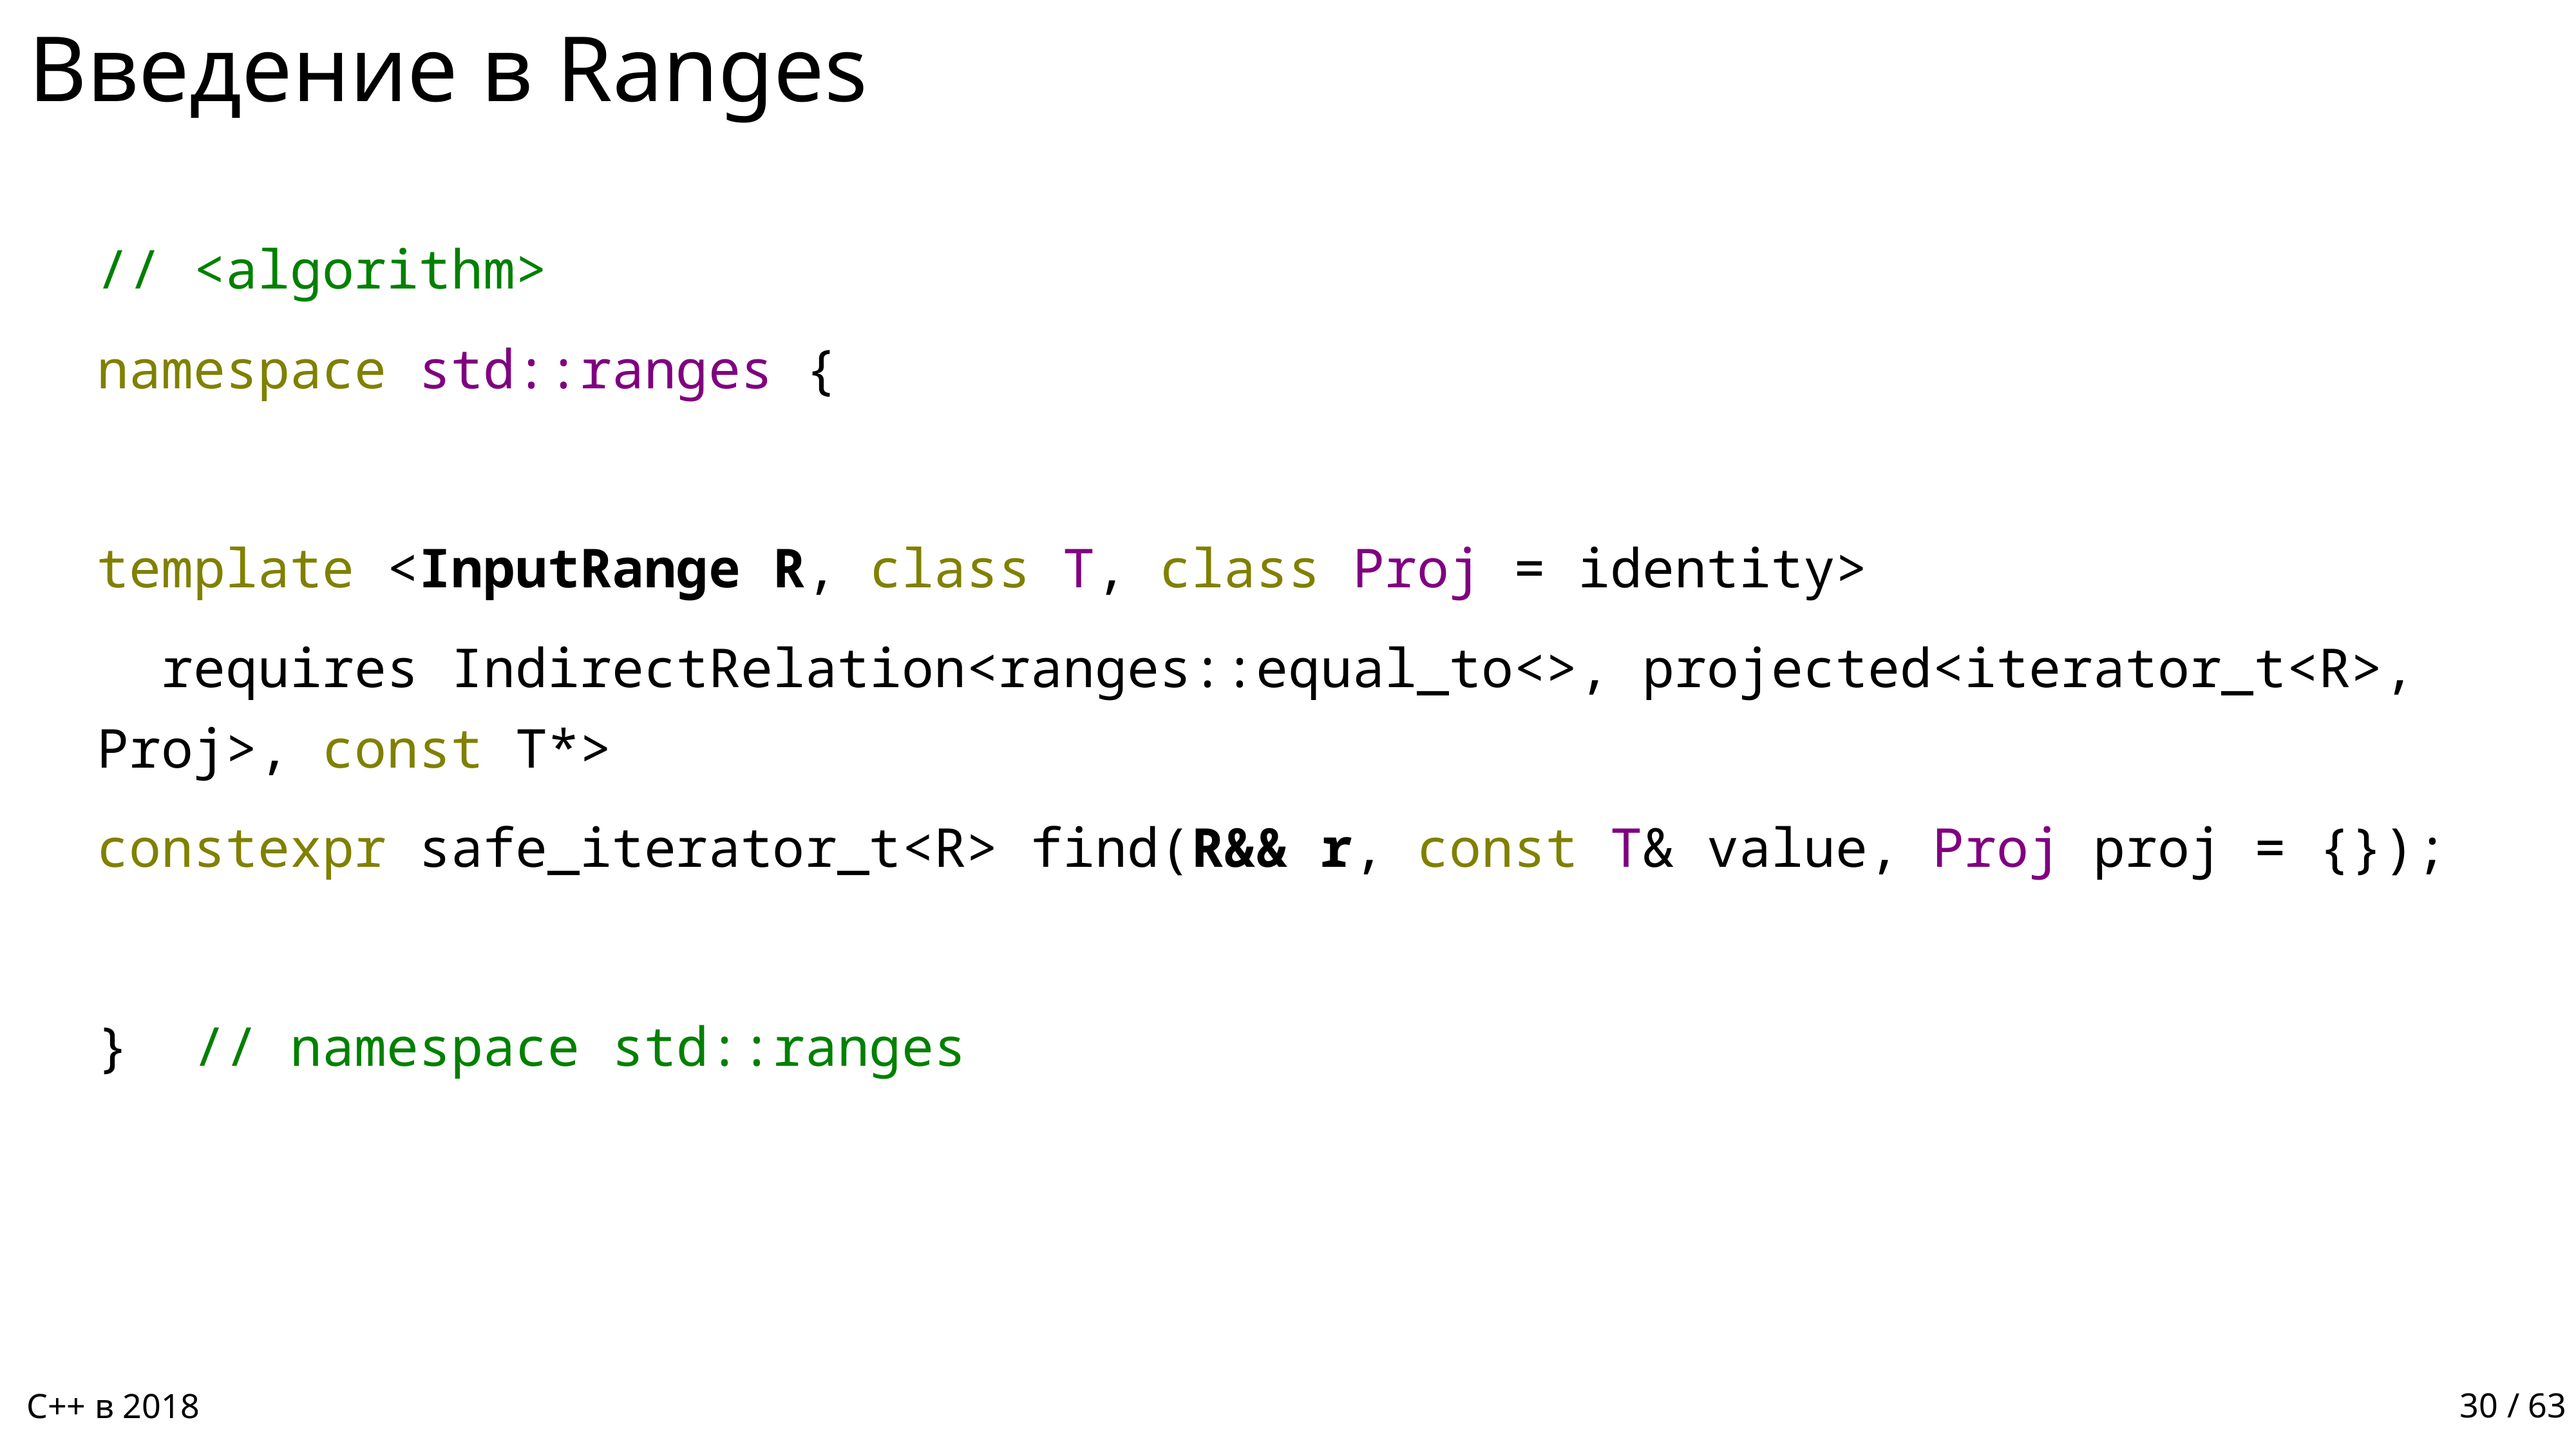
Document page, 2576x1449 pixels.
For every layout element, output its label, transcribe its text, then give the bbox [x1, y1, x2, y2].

list // <algorithm> namespace std::ranges { template <InputRange R, class T, class Proj = identity> requires IndirectRelation<ranges::equal_to<>, projected<iterator_t<R>, Proj>, const T*> constexpr safe_iterator_t<R> find(R&& r, const T& value, Proj proj = {}); } // namespace std::ranges [87, 214, 2551, 1382]
list <number> / 63 [1479, 1376, 2576, 1431]
list C++ в 2018 [17, 1376, 1114, 1431]
title Введение в Ranges [19, 19, 2551, 155]
